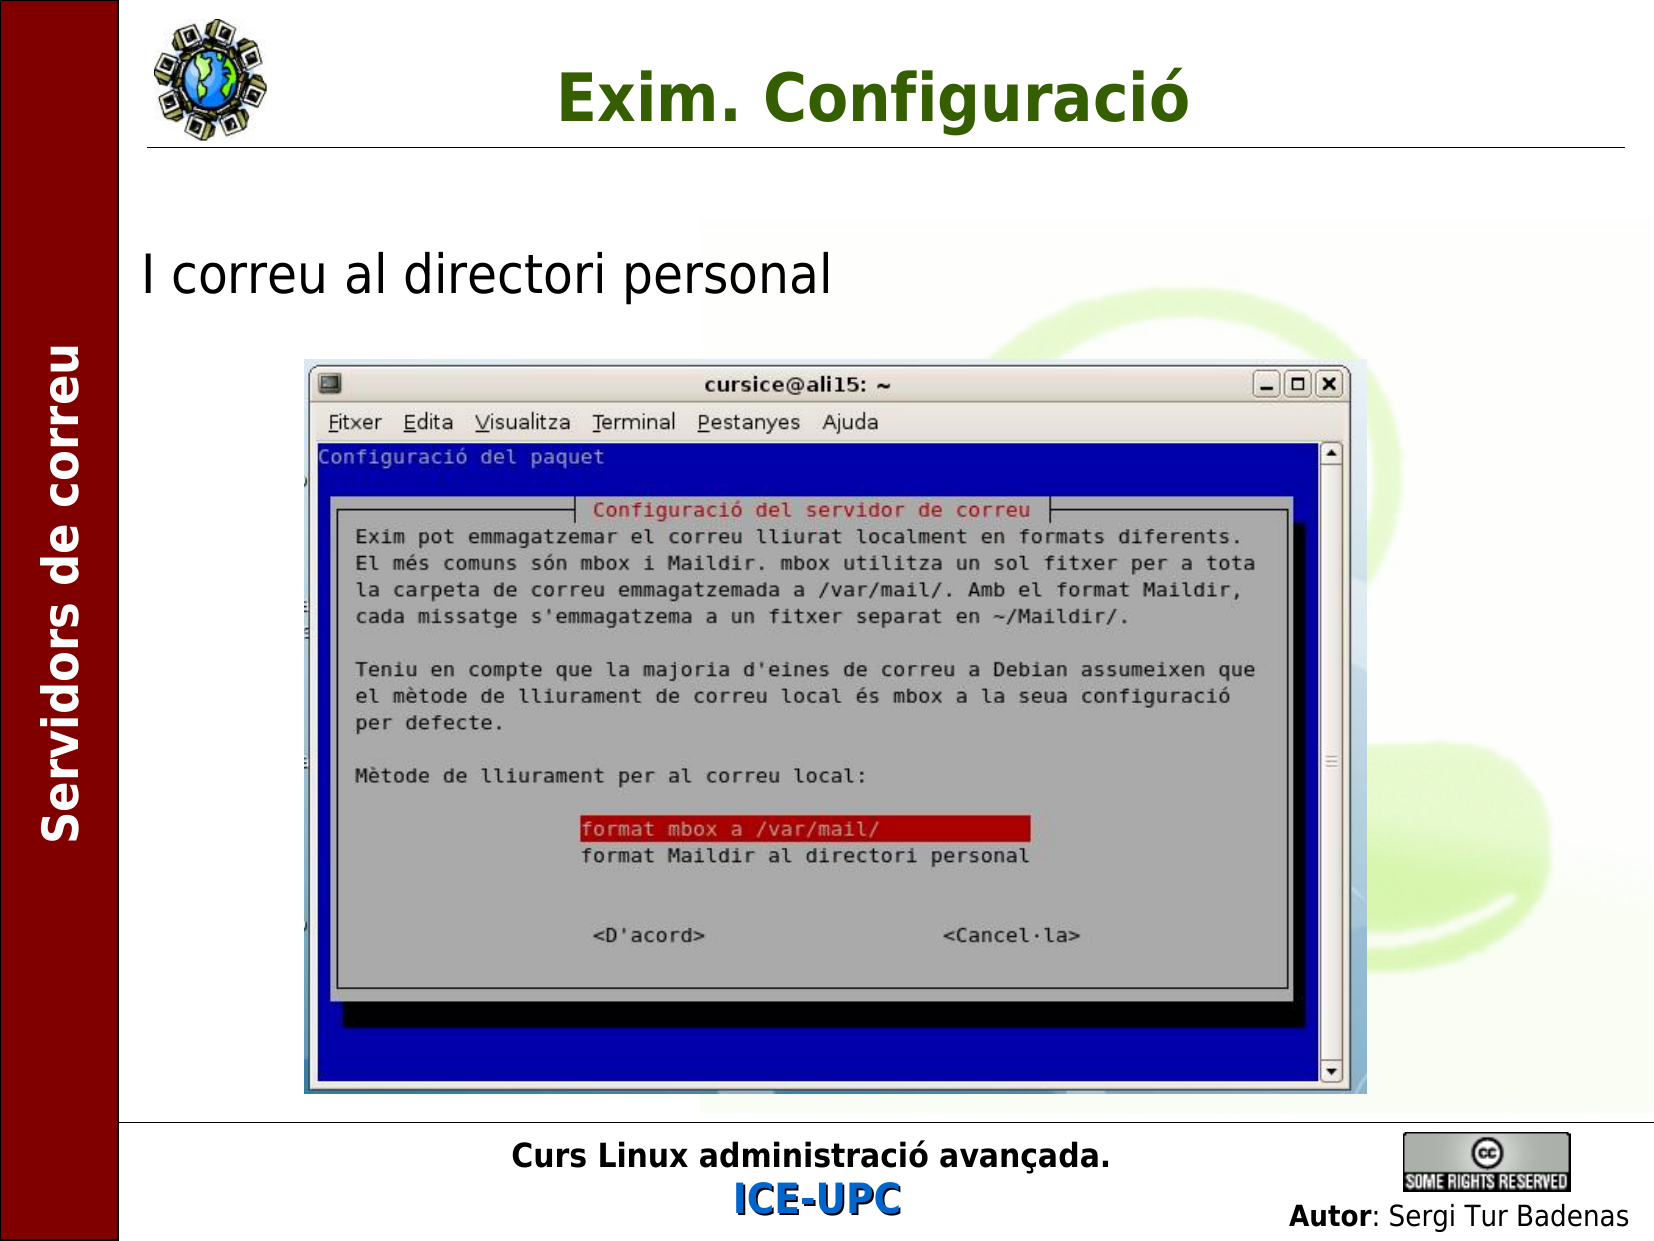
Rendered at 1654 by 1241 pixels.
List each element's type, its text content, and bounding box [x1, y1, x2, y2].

list I correu al directori personal [141, 242, 1630, 1093]
picture [154, 19, 268, 49]
title Exim. Configuració [129, 49, 1619, 148]
picture [1403, 1132, 1571, 1192]
picture [304, 217, 1654, 1113]
